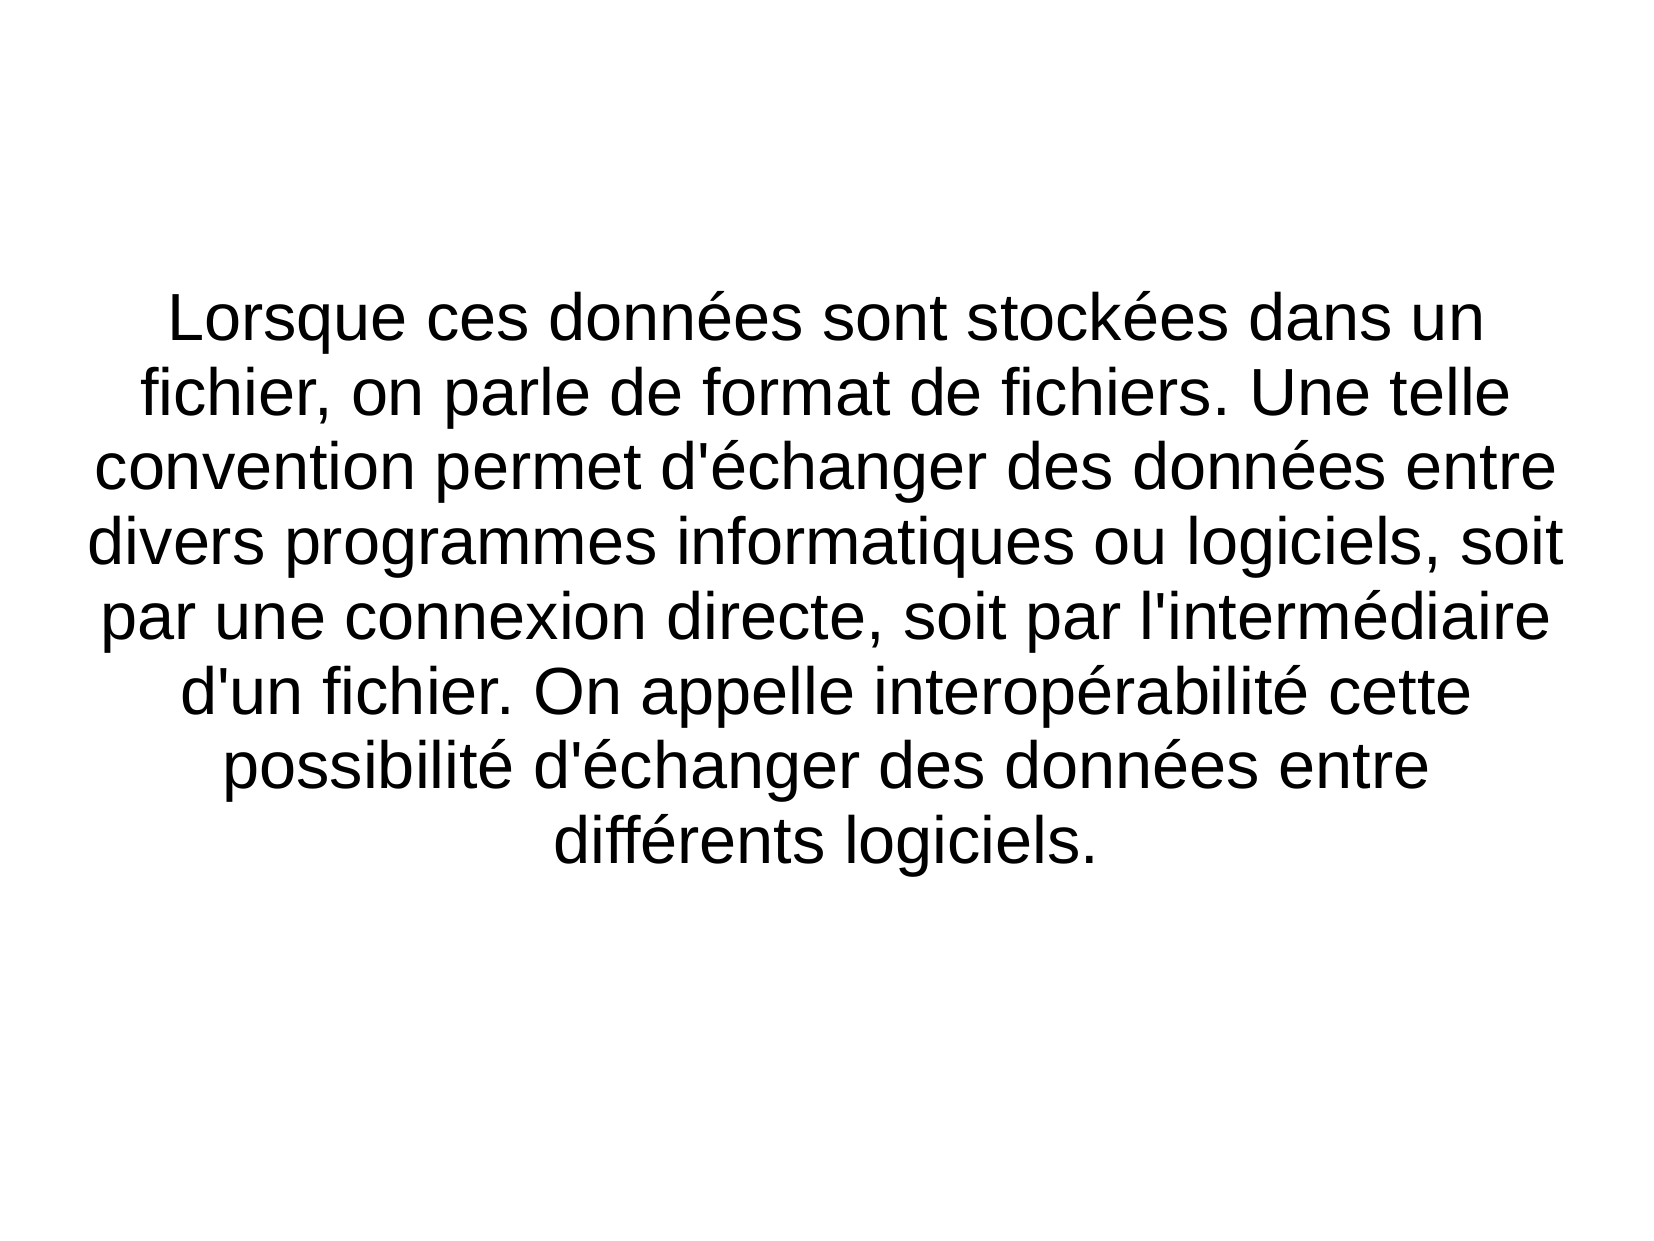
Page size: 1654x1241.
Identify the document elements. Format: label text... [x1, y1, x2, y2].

subtitle Lorsque ces données sont stockées dans un fichier, on parle de format de fichiers. Une telle convention permet d'échanger des données entre divers programmes informatiques ou logiciels, soit par une connexion directe, soit par l'intermédiaire d'un fichier. On appelle interopérabilité cette possibilité d'échanger des données entre différents logiciels. [82, 49, 1571, 1109]
